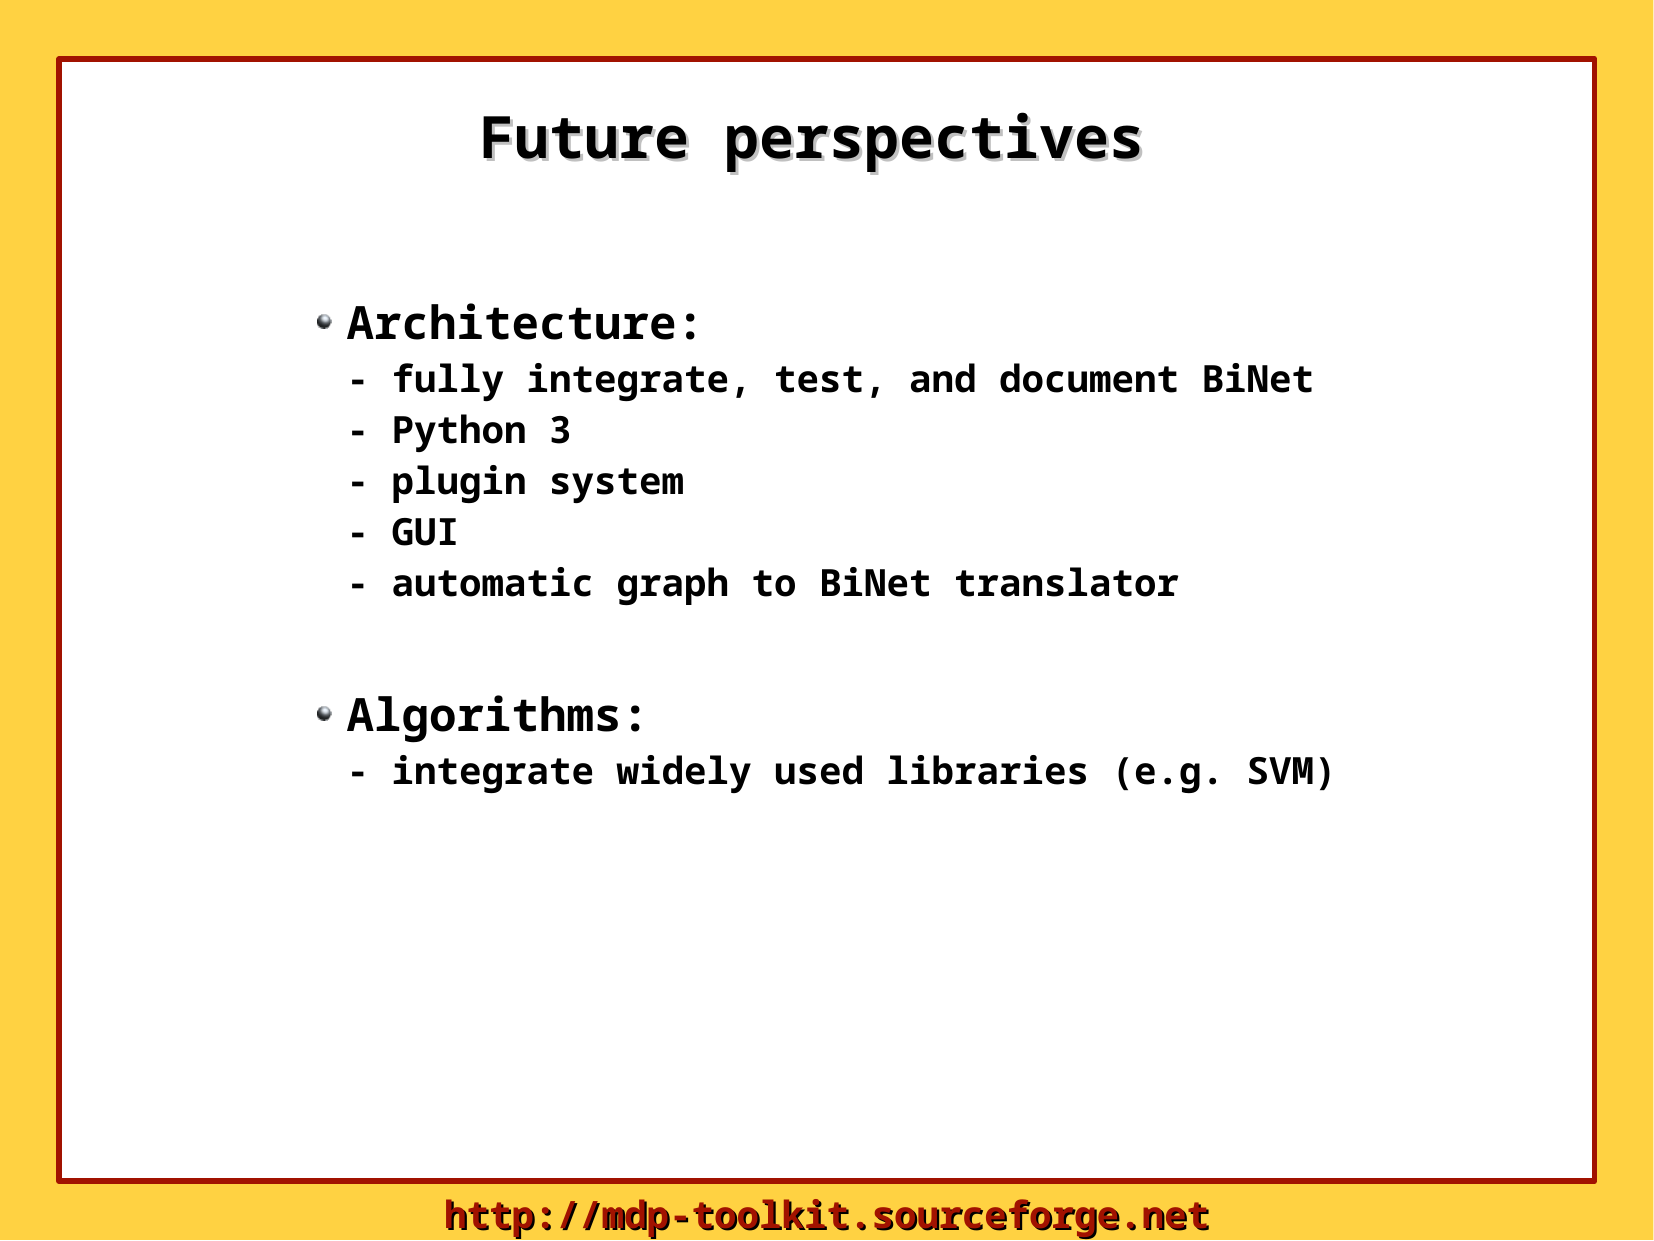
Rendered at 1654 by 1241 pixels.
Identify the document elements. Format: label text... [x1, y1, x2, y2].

text_box Future perspectives [88, 88, 1536, 173]
text_box Architecture: - fully integrate, test, and document BiNet - Python 3 - plugin system - GUI - automatic graph to BiNet translator Algorithms: - integrate widely used libraries (e.g. SVM) [302, 282, 1352, 742]
